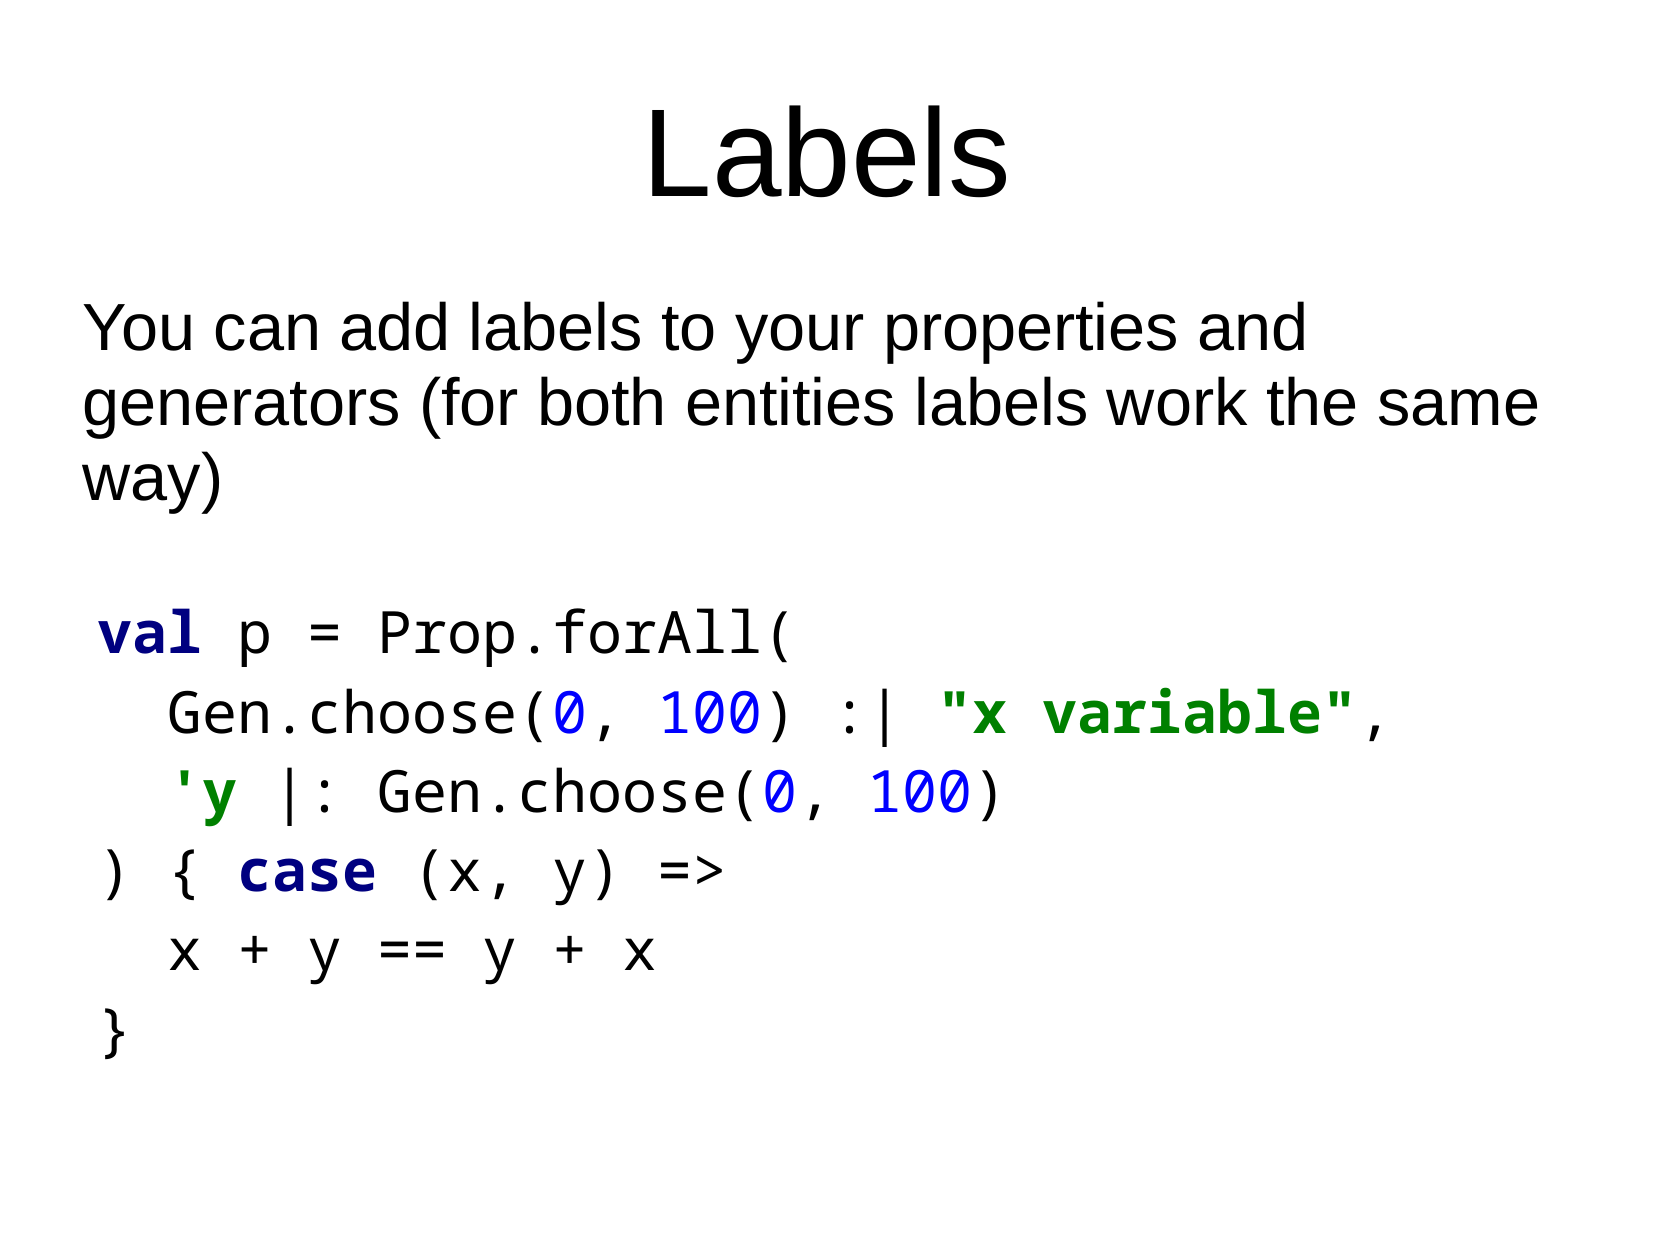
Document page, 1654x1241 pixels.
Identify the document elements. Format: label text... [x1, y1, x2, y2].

list You can add labels to your properties and generators (for both entities labels work the same way) [82, 290, 1571, 1010]
title Labels [82, 49, 1571, 257]
text_box val p = Prop.forAll( Gen.choose(0, 100) :| "x variable", 'y |: Gen.choose(0, 100) ) { case (x, y) => x + y == y + x } [82, 584, 1531, 949]
